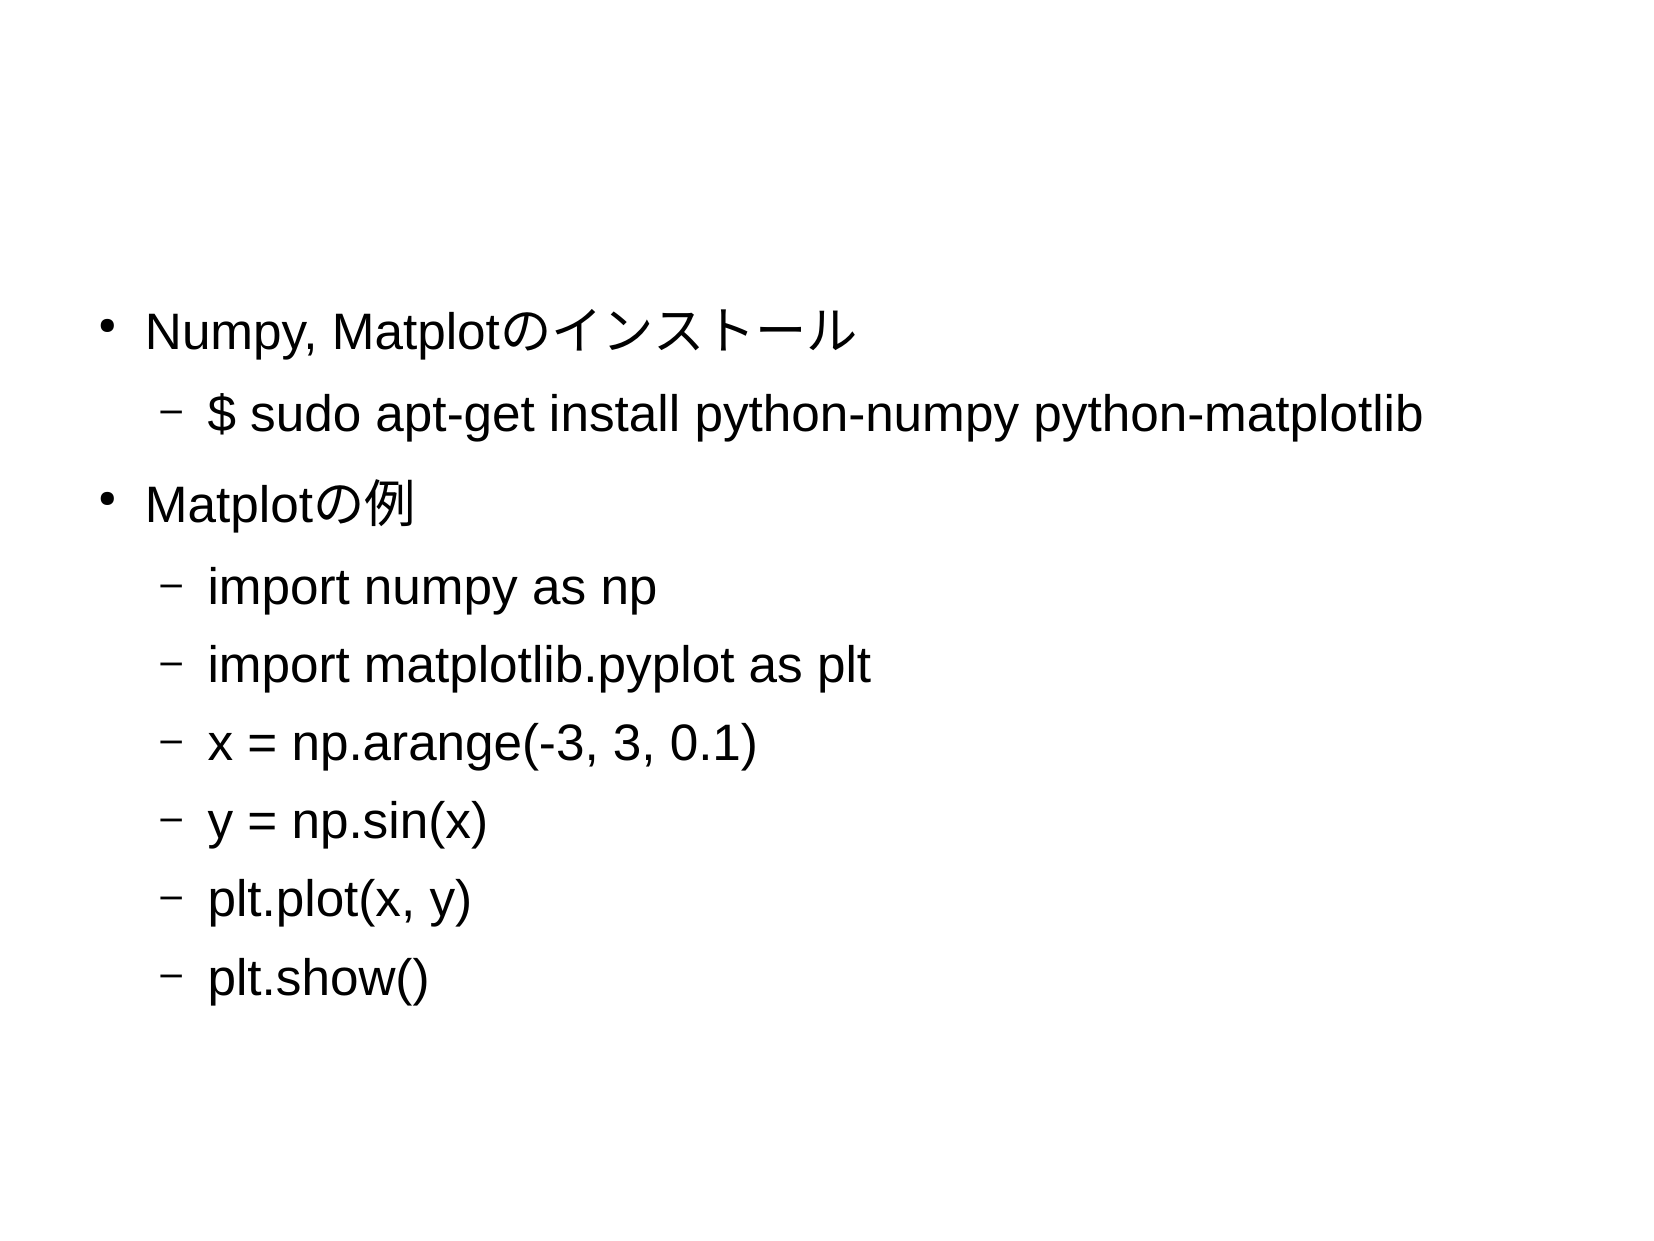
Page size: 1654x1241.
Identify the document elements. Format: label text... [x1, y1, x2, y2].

list Numpy, Matplotのインストール $ sudo apt-get install python-numpy python-matplotlib Matplotの例 import numpy as np import matplotlib.pyplot as plt x = np.arange(-3, 3, 0.1) y = np.sin(x) plt.plot(x, y) plt.show() [82, 290, 1571, 1010]
